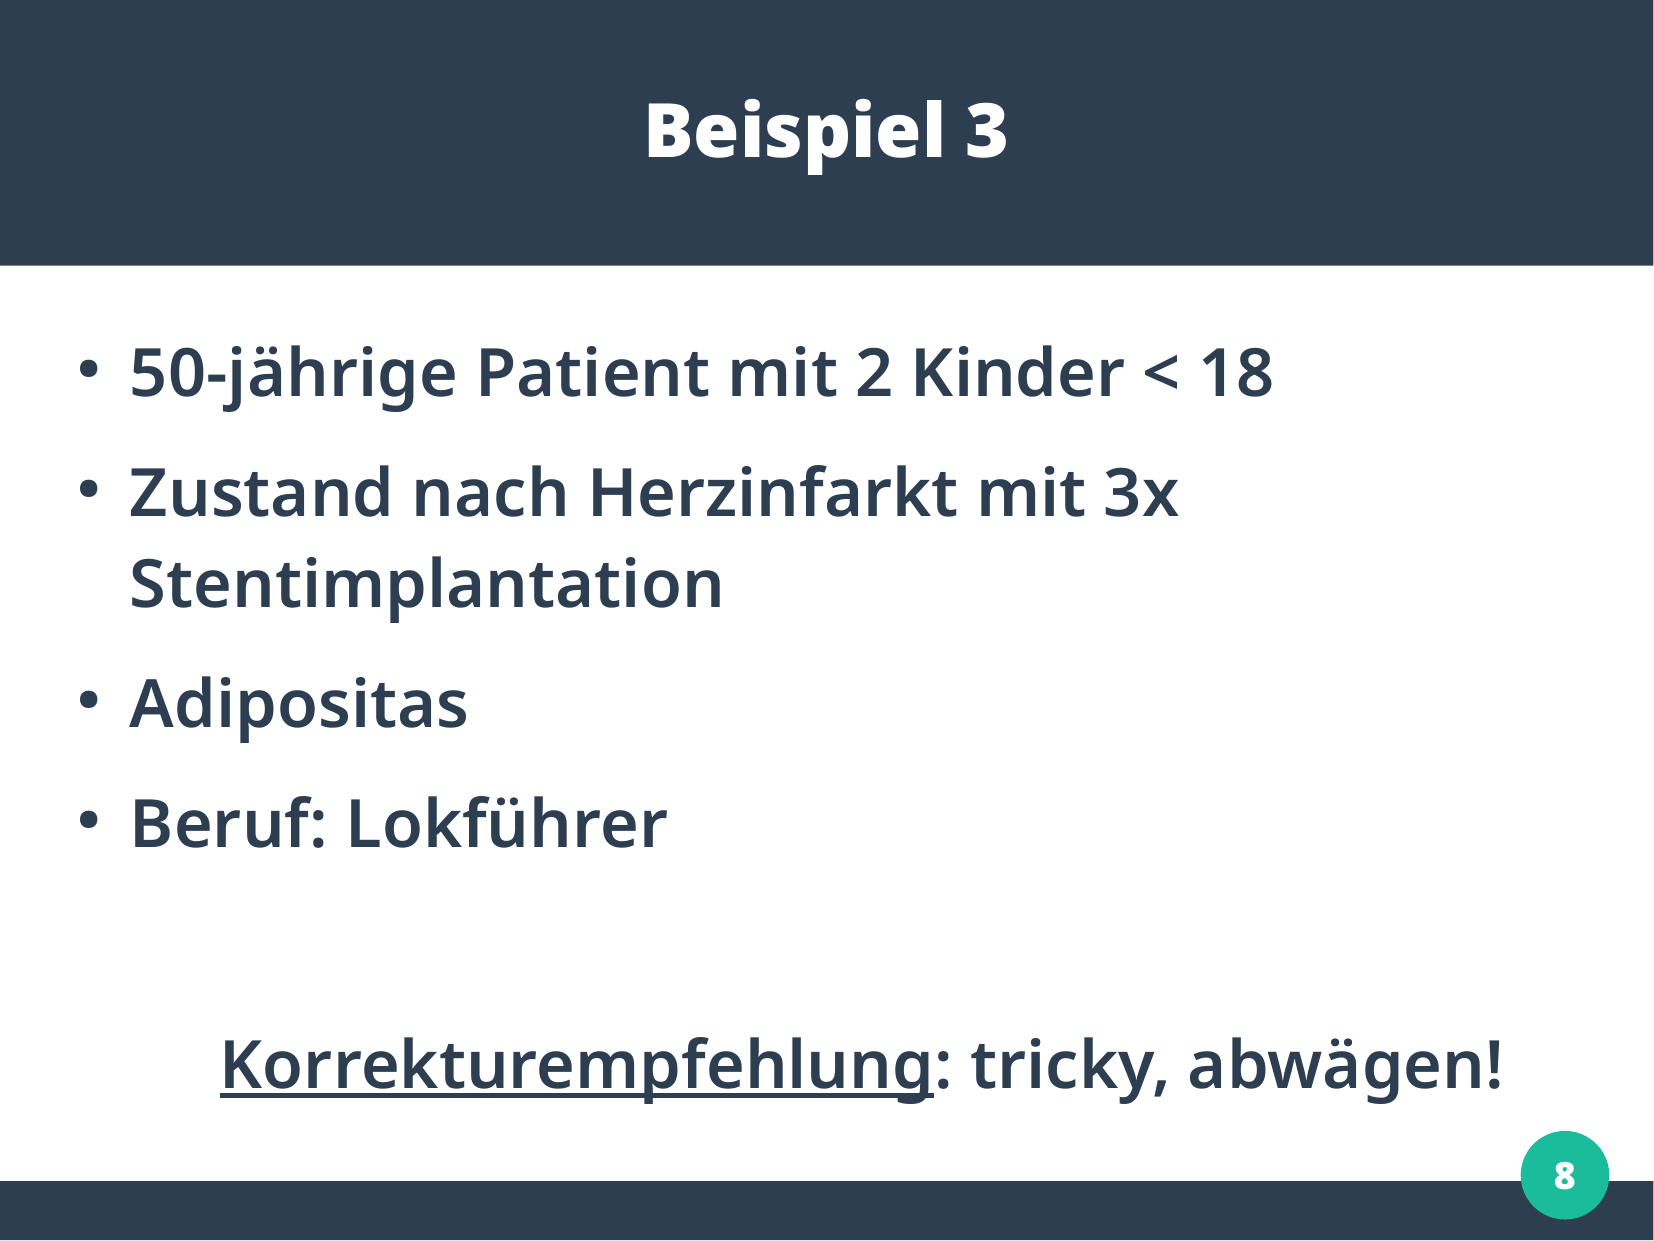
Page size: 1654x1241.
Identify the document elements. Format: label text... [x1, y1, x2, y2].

list 50-jährige Patient mit 2 Kinder < 18 Zustand nach Herzinfarkt mit 3x Stentimplantation Adipositas Beruf: Lokführer Korrekturempfehlung: tricky, abwägen! [59, 324, 1595, 1152]
title Beispiel 3 [59, 49, 1595, 207]
